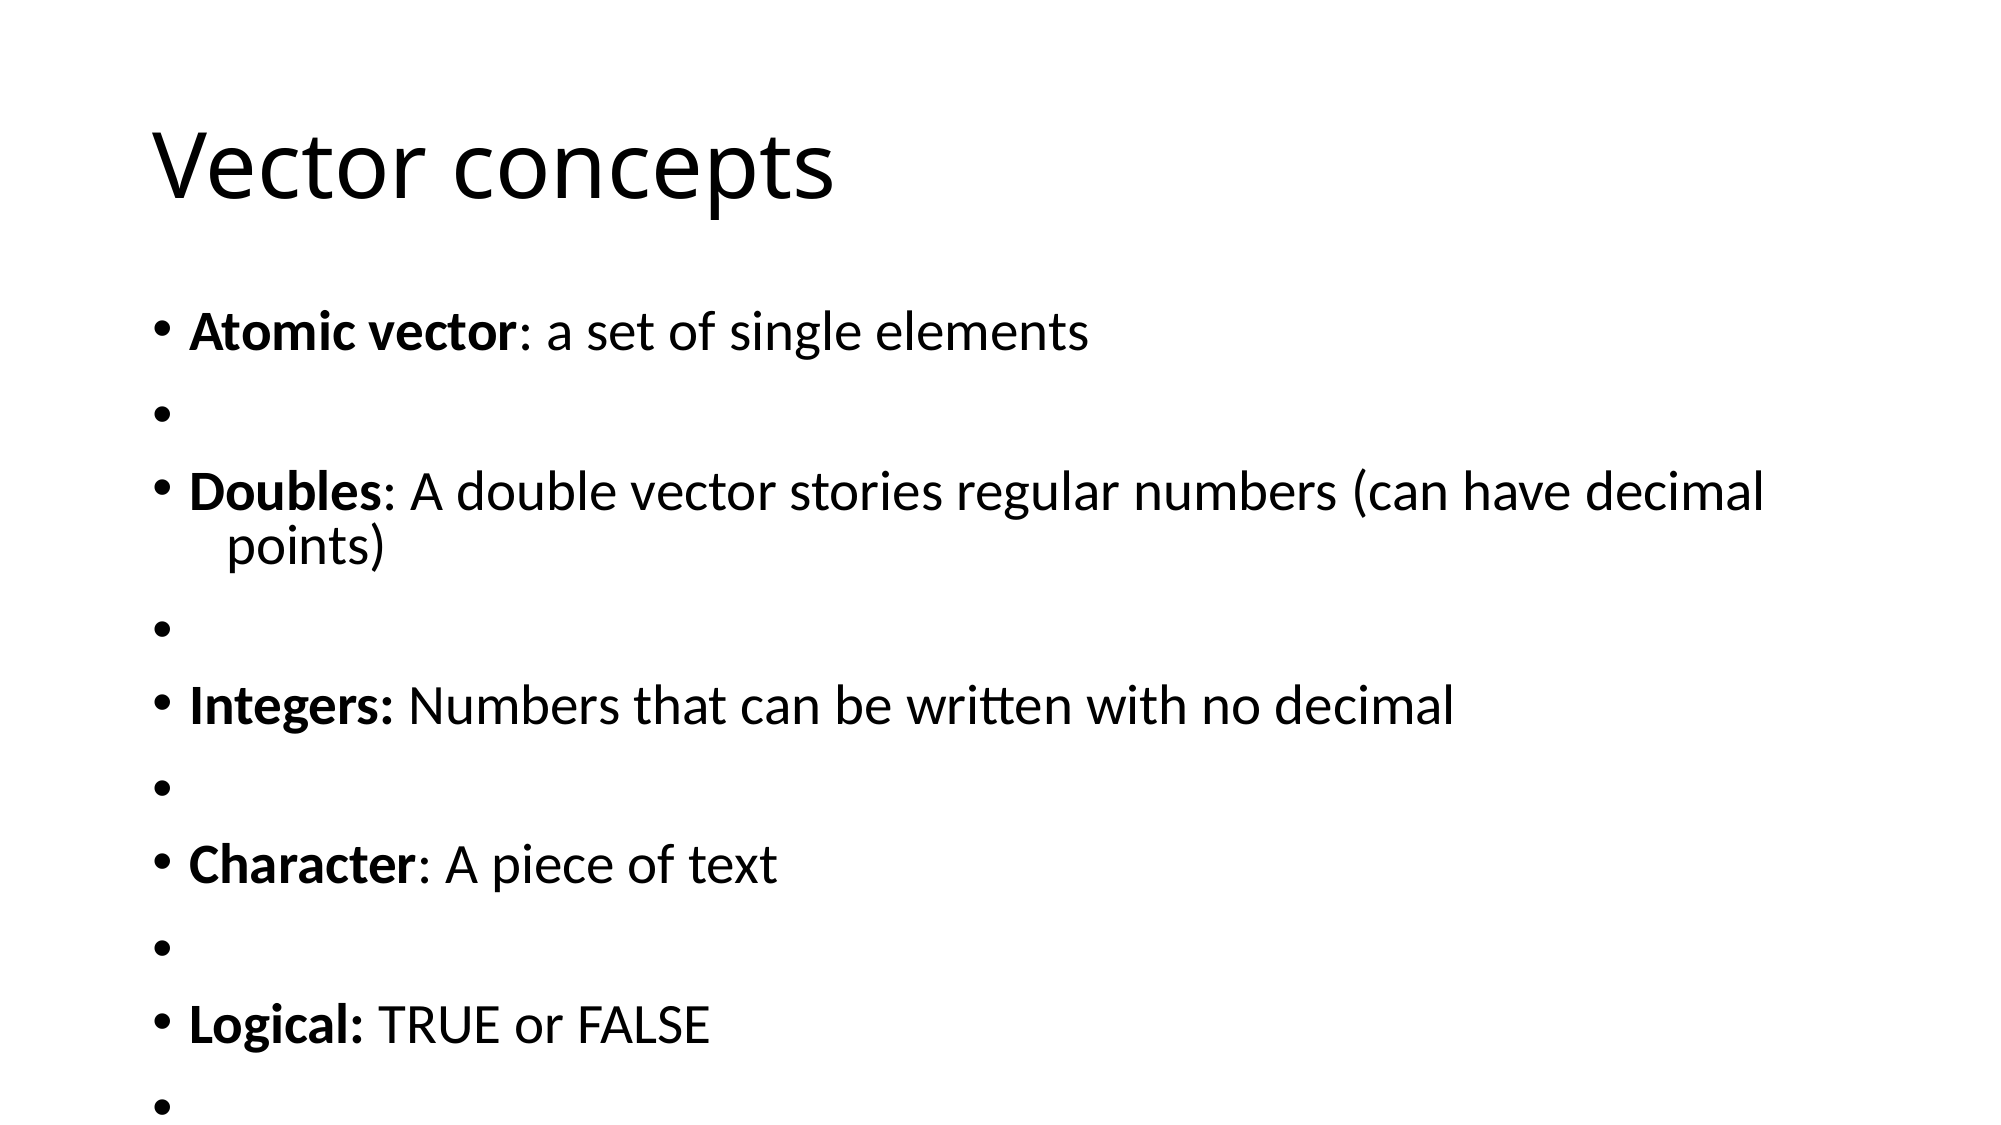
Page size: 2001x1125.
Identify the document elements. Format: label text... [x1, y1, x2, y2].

title Vector concepts [137, 59, 1863, 278]
list Atomic vector: a set of single elements Doubles: A double vector stories regular numbers (can have decimal points) Integers: Numbers that can be written with no decimal Character: A piece of text Logical: TRUE or FALSE [137, 299, 1863, 1066]
